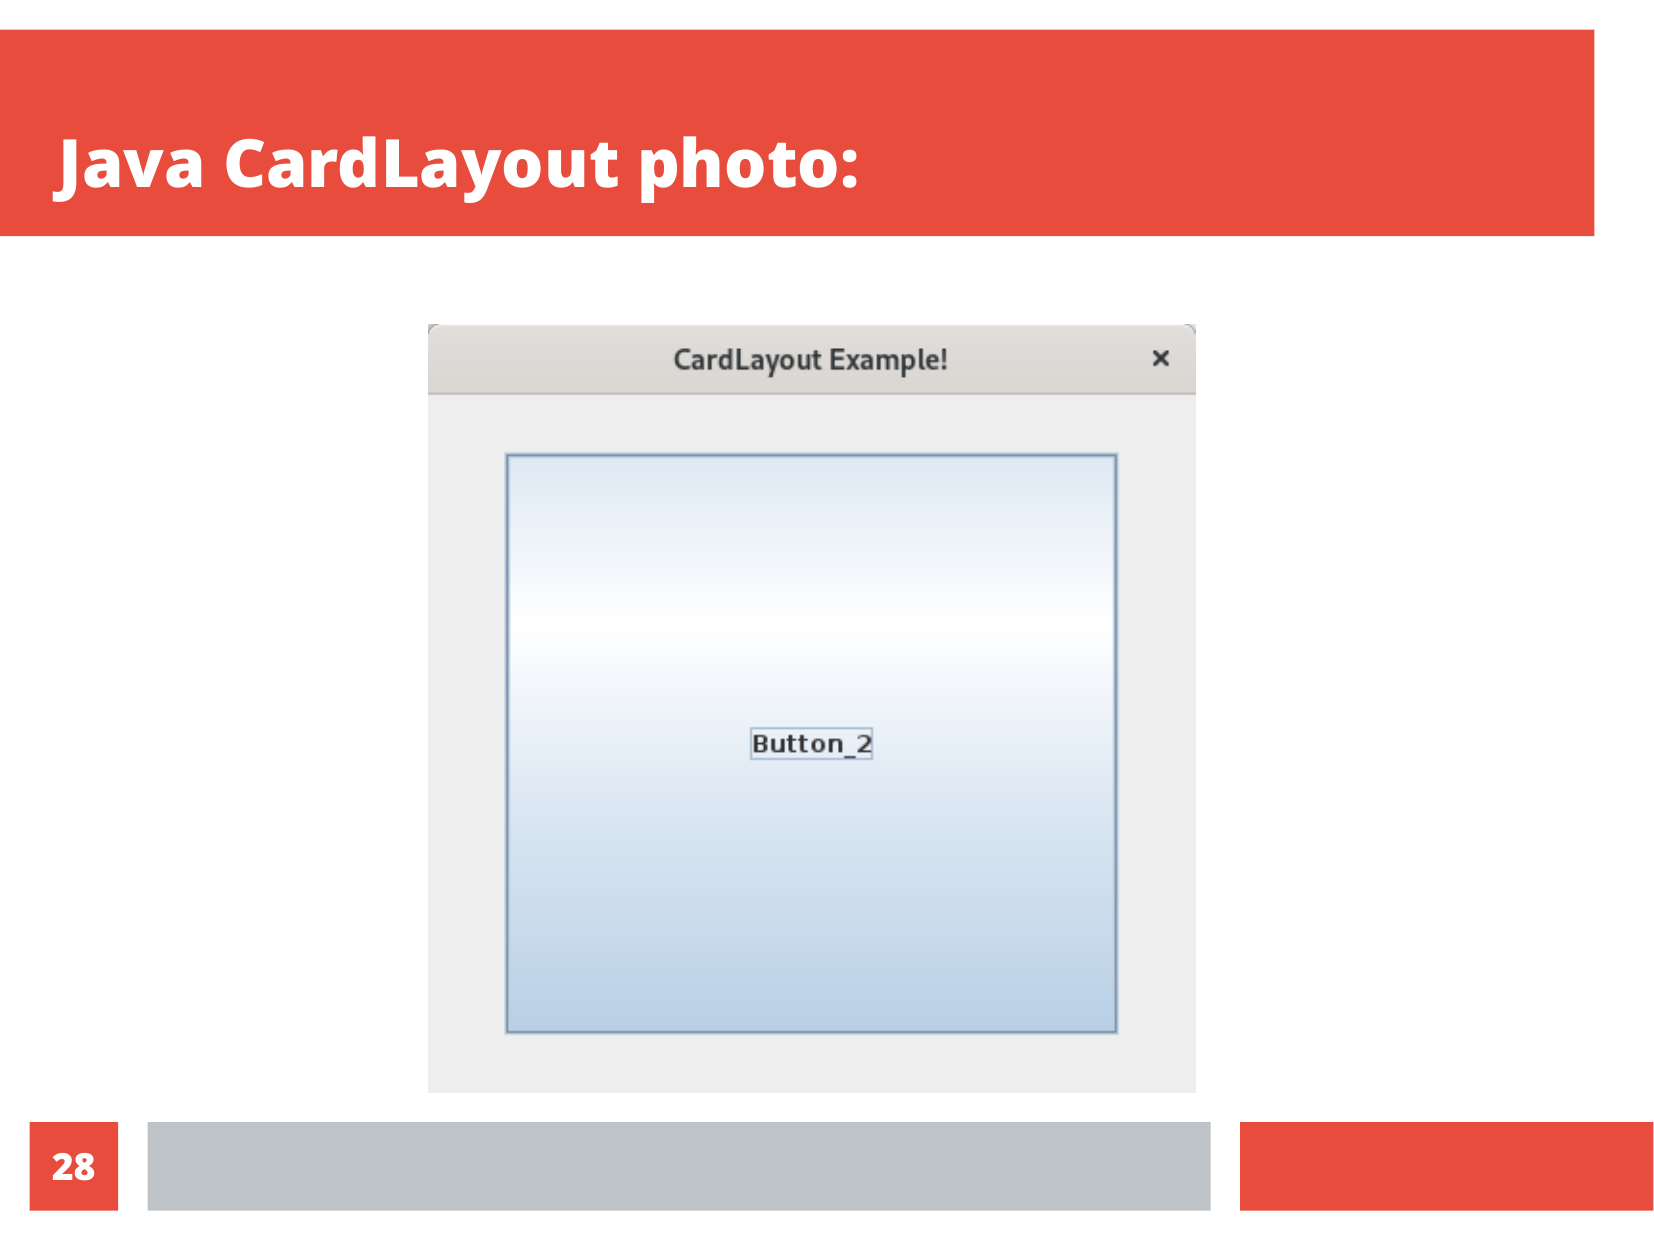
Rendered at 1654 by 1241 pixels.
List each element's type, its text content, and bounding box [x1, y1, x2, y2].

title Java CardLayout photo: [59, 59, 1595, 207]
picture [428, 324, 1196, 1093]
